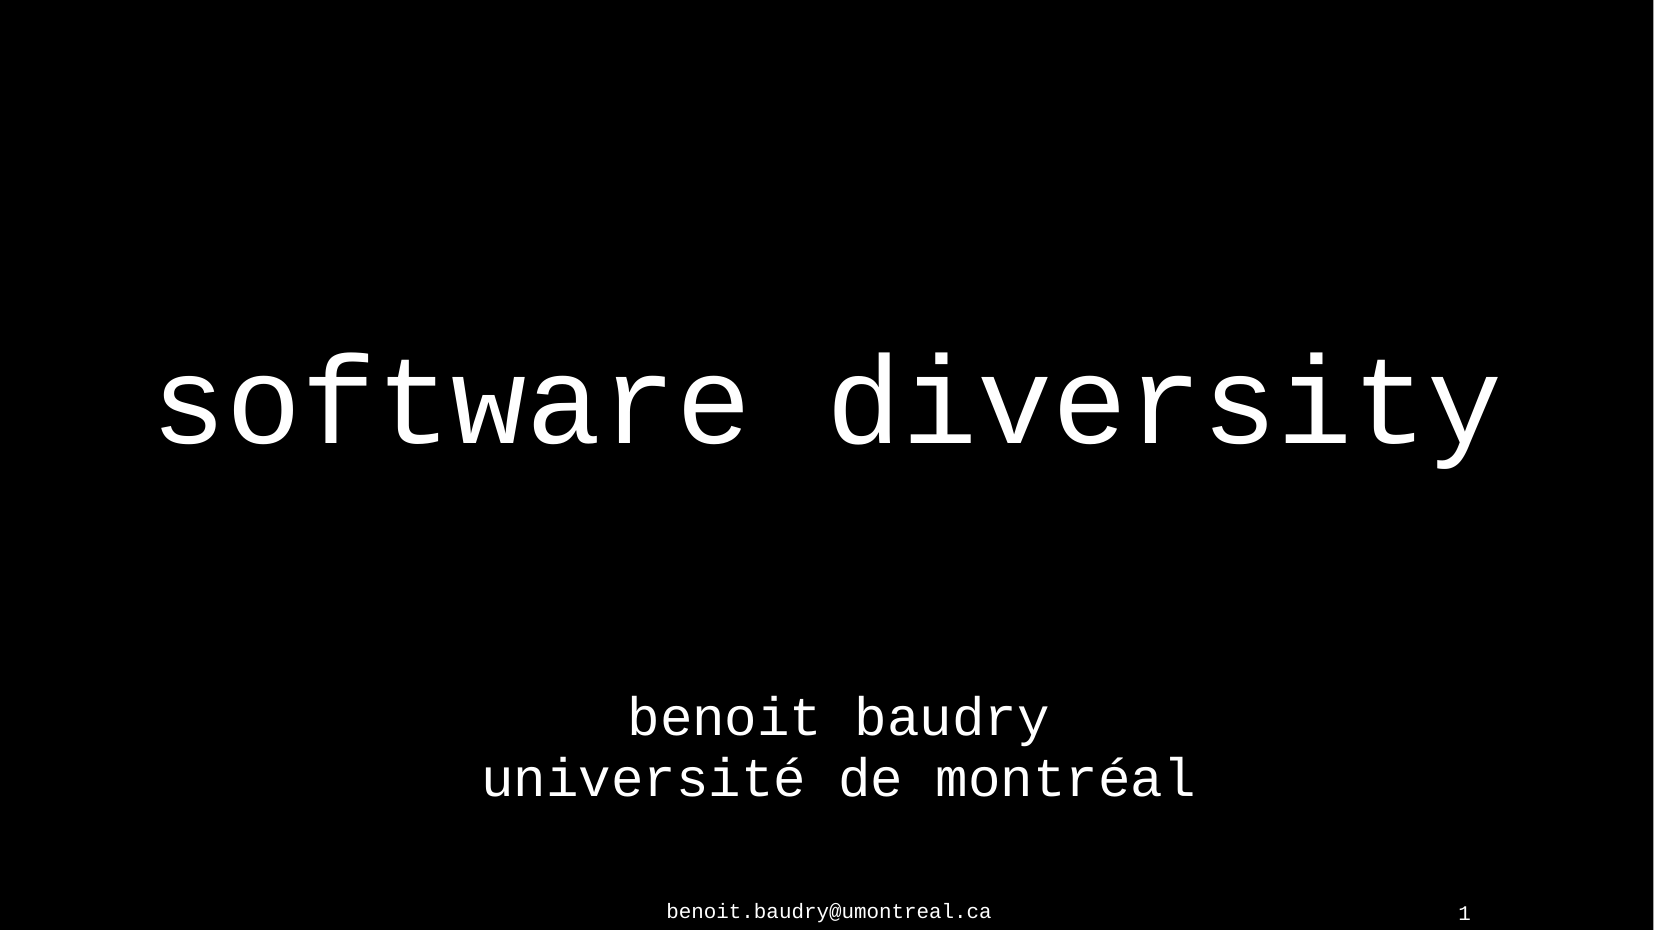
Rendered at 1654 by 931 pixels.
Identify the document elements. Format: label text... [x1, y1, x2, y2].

title benoit baudry université de montréal [94, 673, 1583, 829]
title software diversity [82, 332, 1571, 488]
